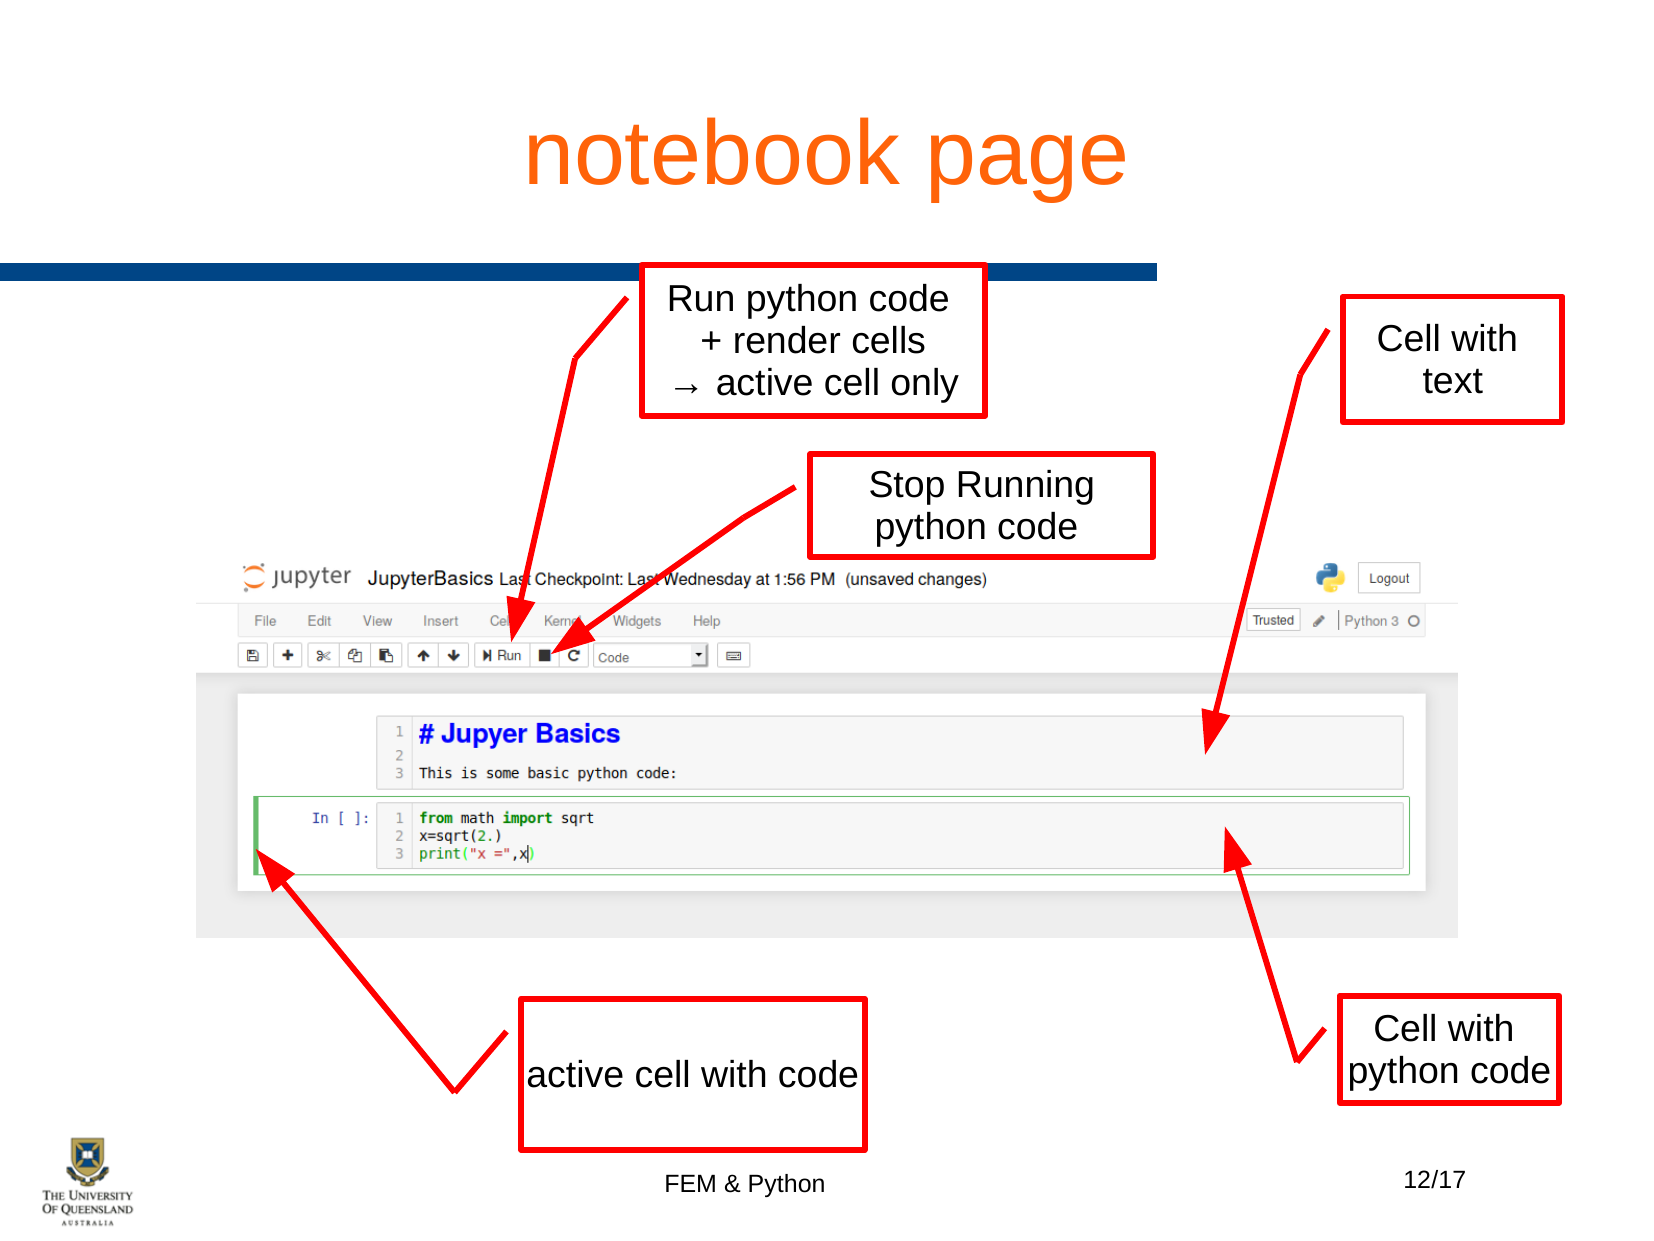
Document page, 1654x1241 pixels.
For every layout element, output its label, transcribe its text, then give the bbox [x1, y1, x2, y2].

picture [196, 560, 1458, 938]
text_box active cell with code [521, 999, 865, 1150]
text_box Run python code + render cells → active cell only [642, 265, 985, 416]
title notebook page [82, 49, 1571, 257]
text_box Cell with text [1343, 297, 1562, 422]
text_box Stop Running python code [810, 454, 1153, 557]
picture [35, 1133, 142, 1235]
text_box Cell with python code [1340, 996, 1559, 1103]
